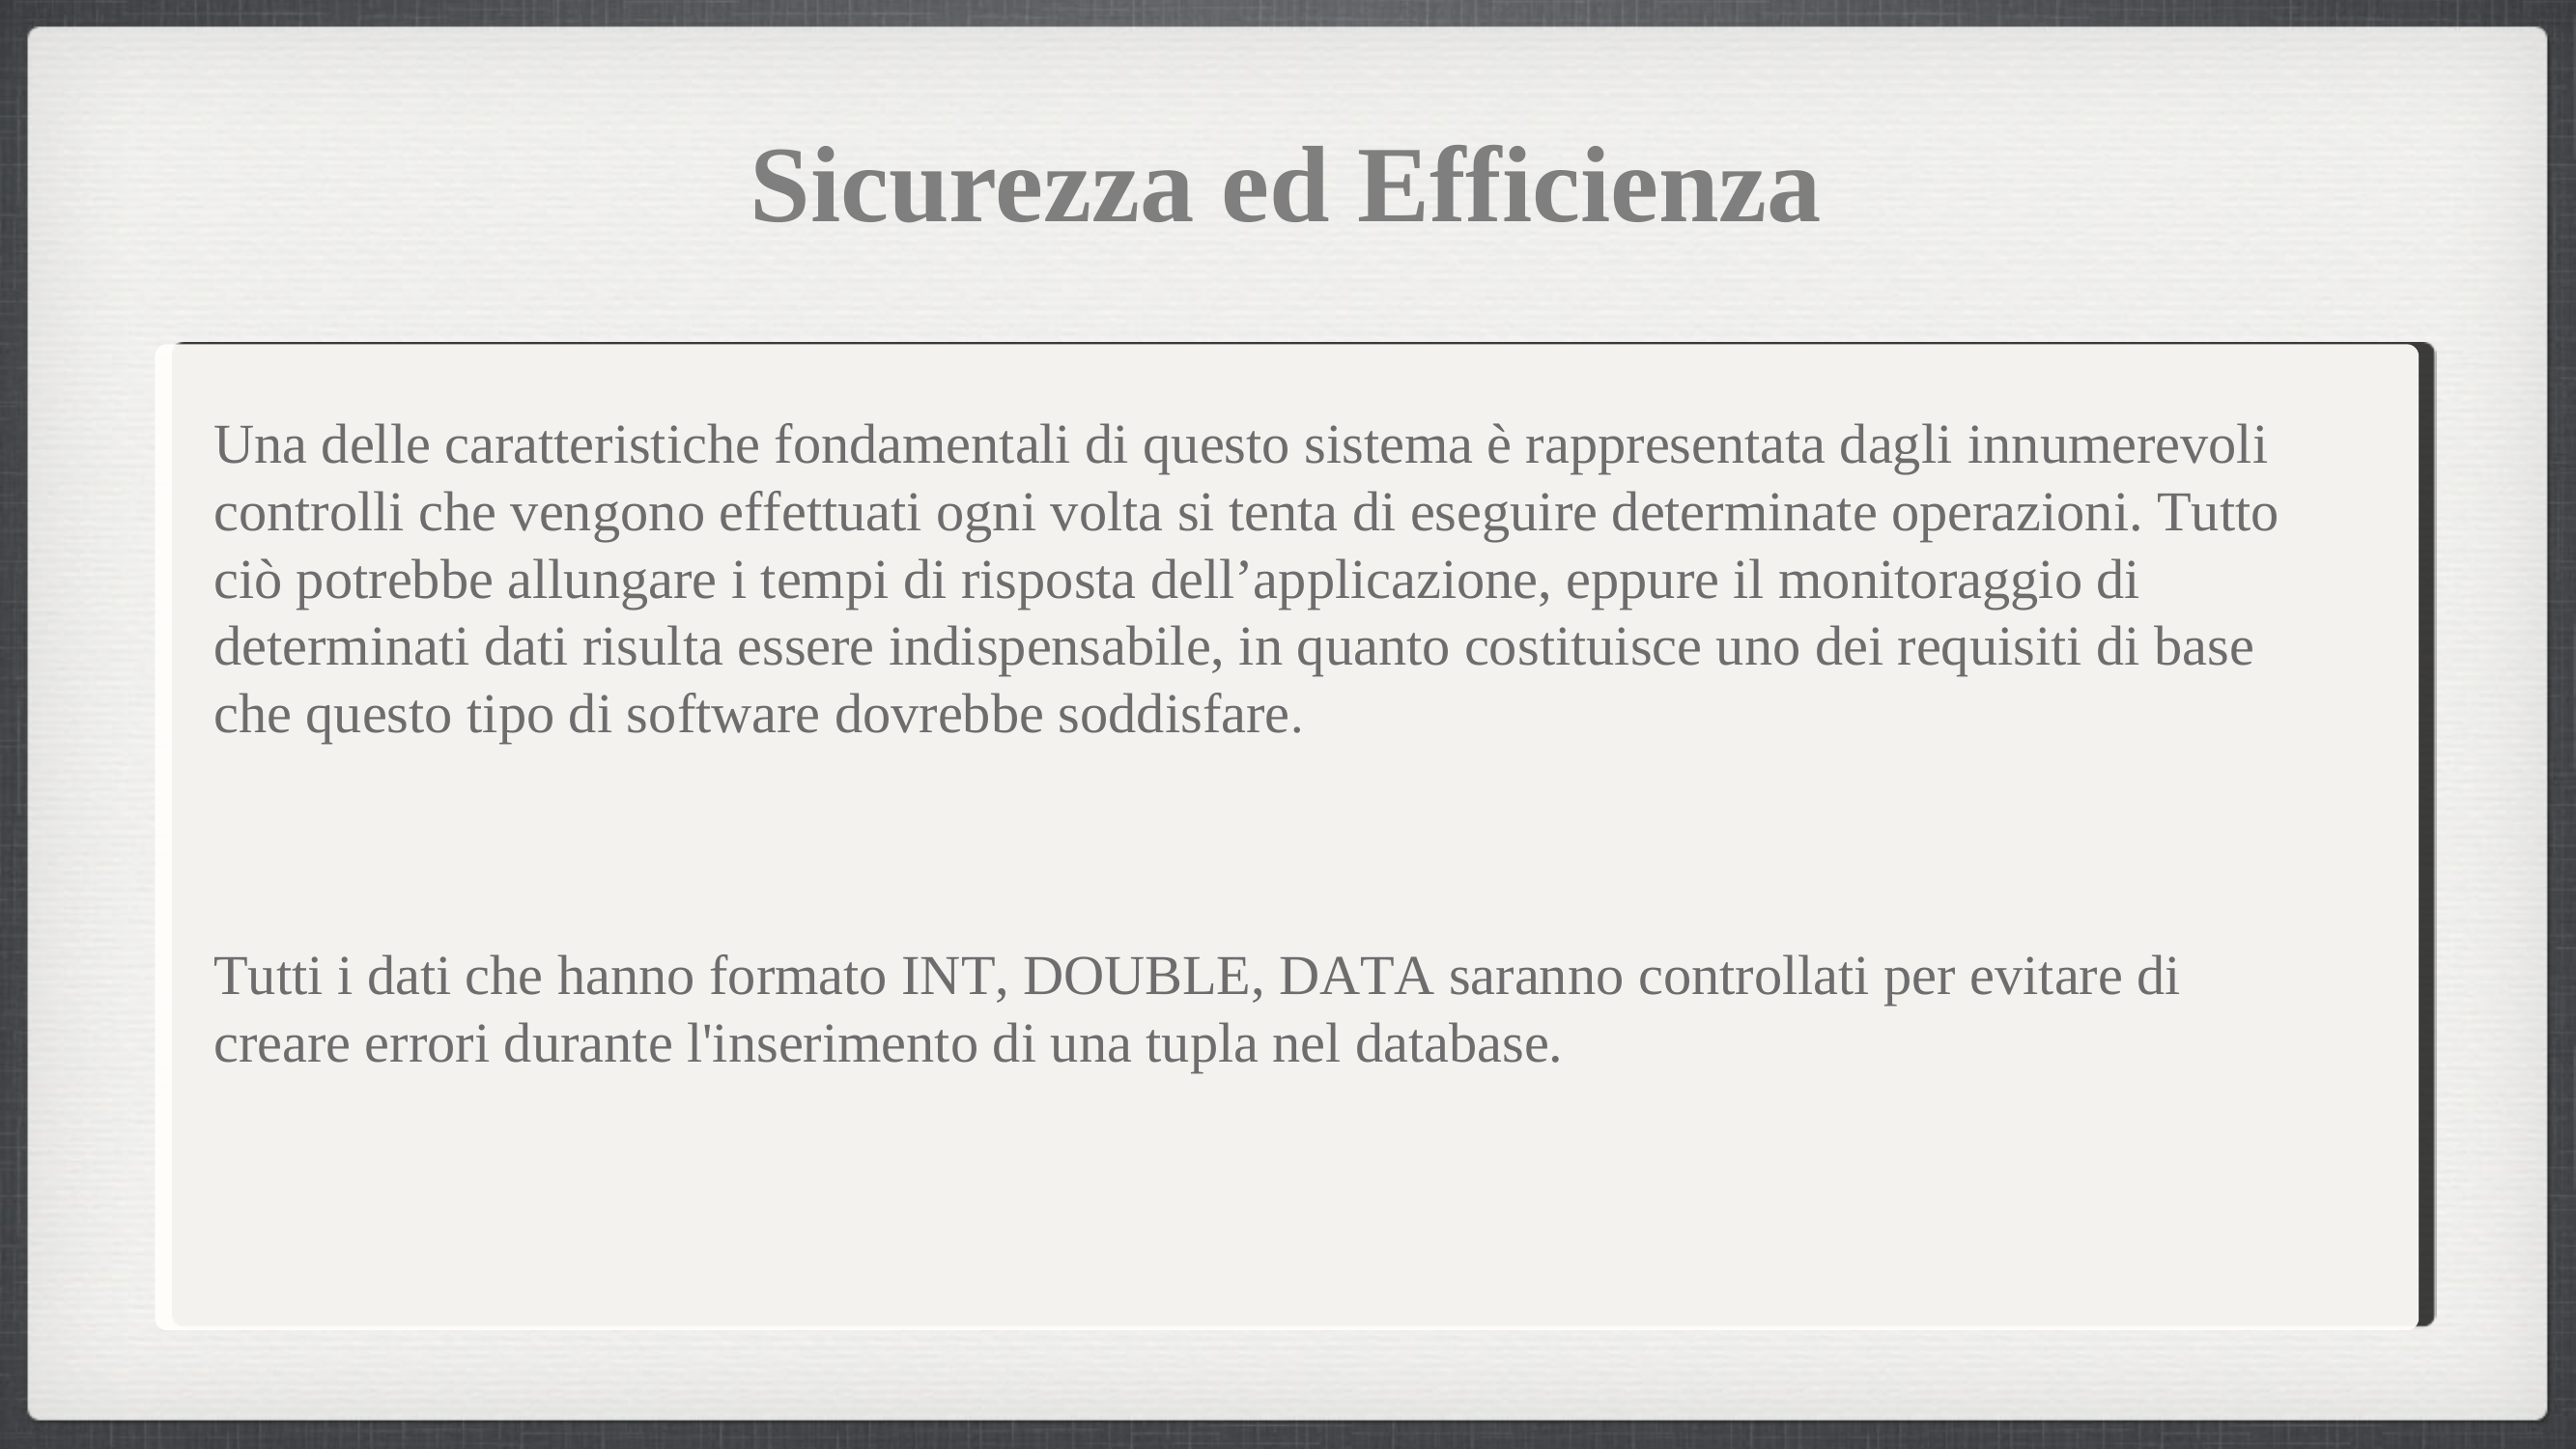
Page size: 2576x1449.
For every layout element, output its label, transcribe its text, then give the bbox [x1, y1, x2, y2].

title Sicurezza ed Efficienza [214, 38, 2359, 334]
picture [0, 0, 2576, 1449]
text_box Una delle caratteristiche fondamentali di questo sistema è rappresentata dagli innumerevoli controlli che vengono effettuati ogni volta si tenta di eseguire determinate operazioni. Tutto ciò potrebbe allungare i tempi di risposta dell’applicazione, eppure il monitoraggio di determinati dati risulta essere indispensabile, in quanto costituisce uno dei requisiti di base che questo tipo di software dovrebbe soddisfare. Tutti i dati che hanno formato INT, DOUBLE, DATA saranno controllati per evitare di creare errori durante l'inserimento di una tupla nel database. [199, 399, 2310, 1226]
